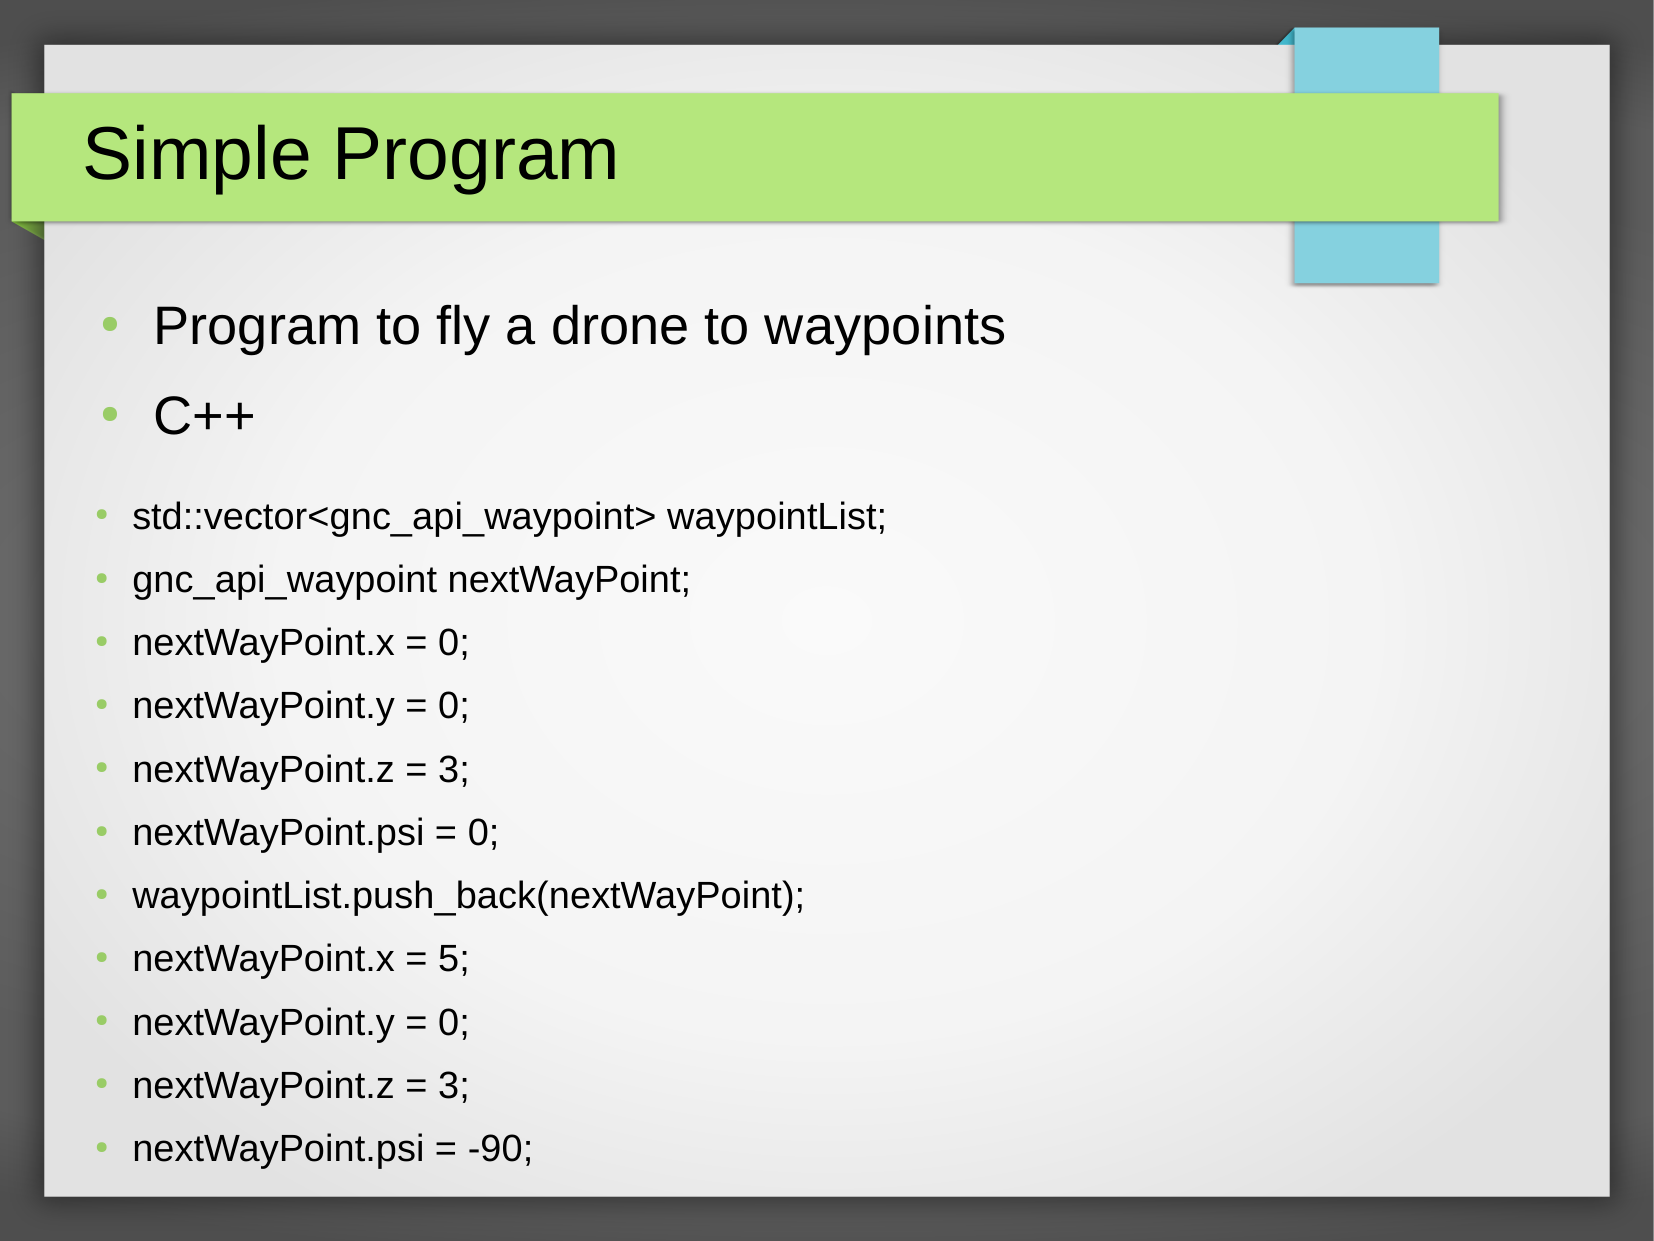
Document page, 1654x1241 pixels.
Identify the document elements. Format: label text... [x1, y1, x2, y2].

list std::vector<gnc_api_waypoint> waypointList; gnc_api_waypoint nextWayPoint; nextWayPoint.x = 0; nextWayPoint.y = 0; nextWayPoint.z = 3; nextWayPoint.psi = 0; waypointList.push_back(nextWayPoint); nextWayPoint.x = 5; nextWayPoint.y = 0; nextWayPoint.z = 3; nextWayPoint.psi = -90; [82, 495, 1571, 1171]
list Program to fly a drone to waypoints C++ [82, 295, 1571, 451]
title Simple Program [82, 94, 1264, 213]
picture [0, 0, 1654, 1241]
